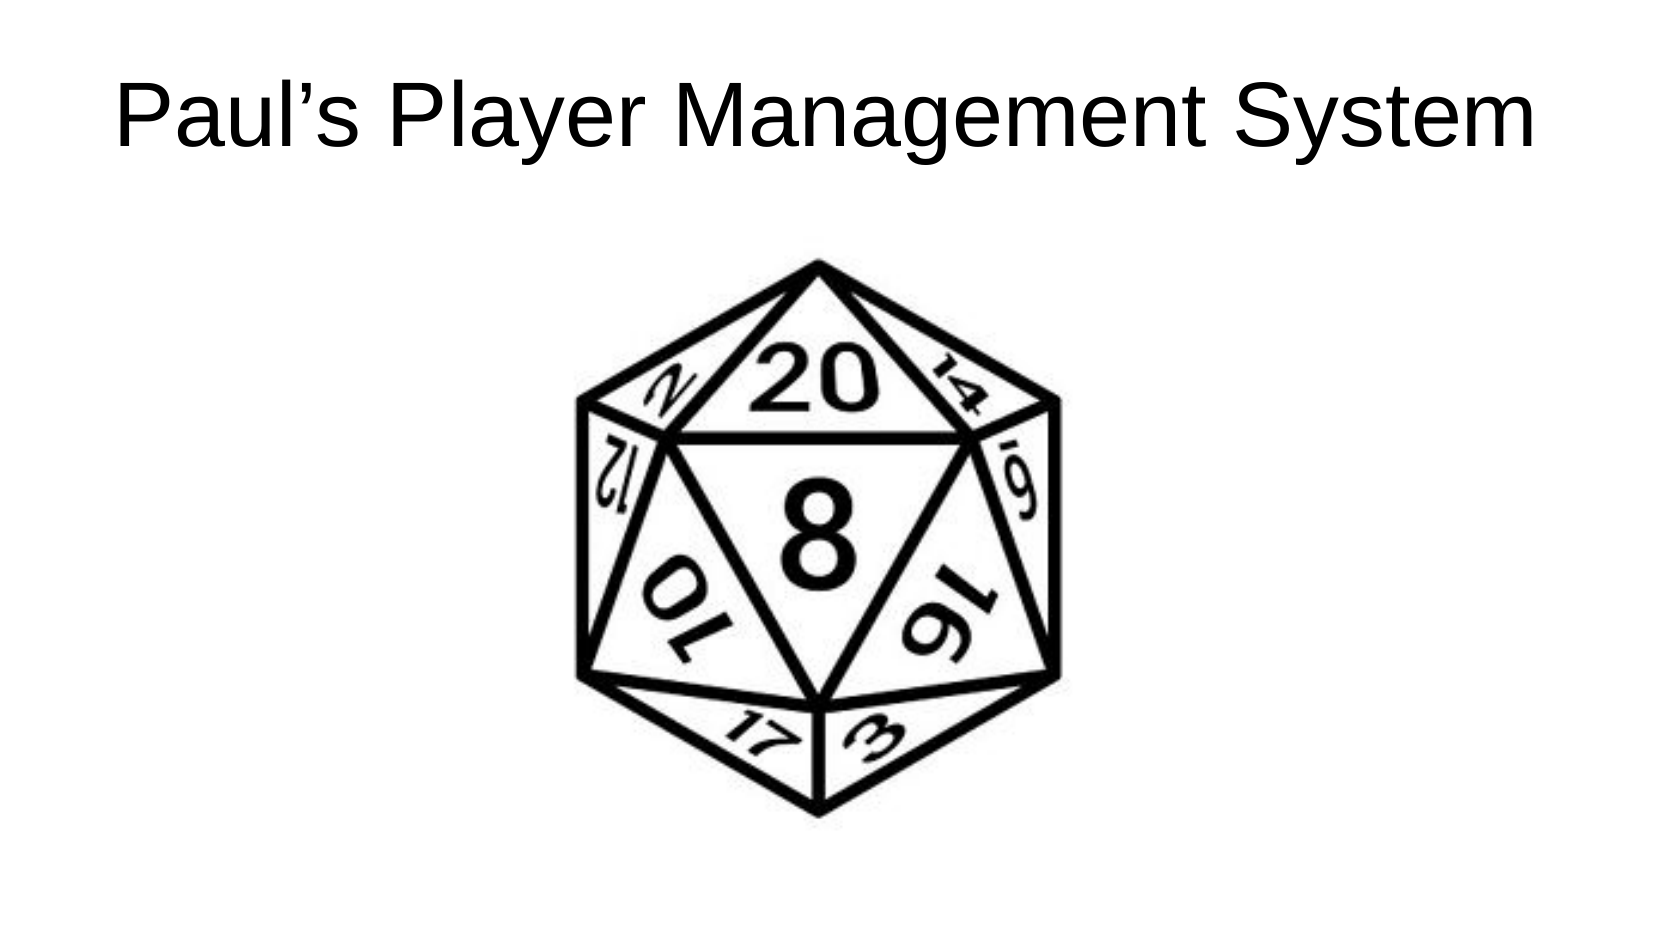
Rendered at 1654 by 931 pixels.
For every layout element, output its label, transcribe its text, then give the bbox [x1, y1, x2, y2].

picture [460, 180, 1178, 898]
title Paul’s Player Management System [82, 37, 1571, 193]
